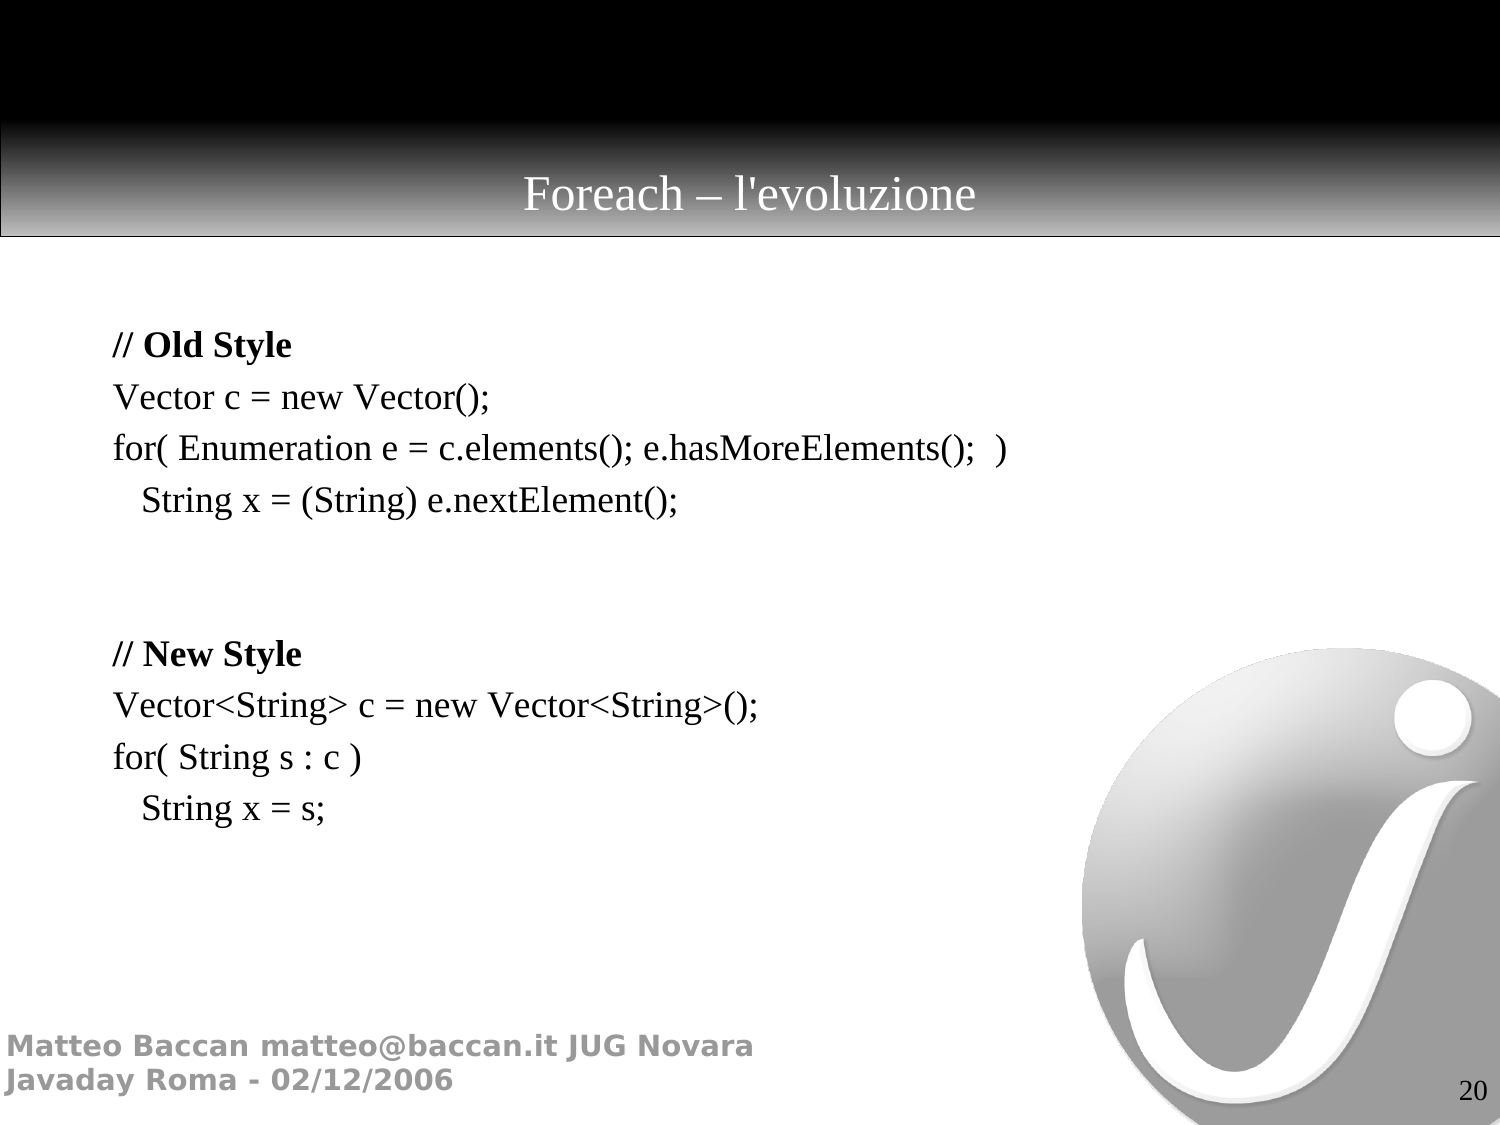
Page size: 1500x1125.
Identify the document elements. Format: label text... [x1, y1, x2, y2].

list // Old Style Vector c = new Vector(); for( Enumeration e = c.elements(); e.hasMoreElements(); ) String x = (String) e.nextElement(); // New Style Vector<String> c = new Vector<String>(); for( String s : c ) String x = s; [112, 324, 1388, 1009]
title Foreach – l'evoluzione [112, 99, 1388, 288]
picture [1081, 648, 1500, 1125]
